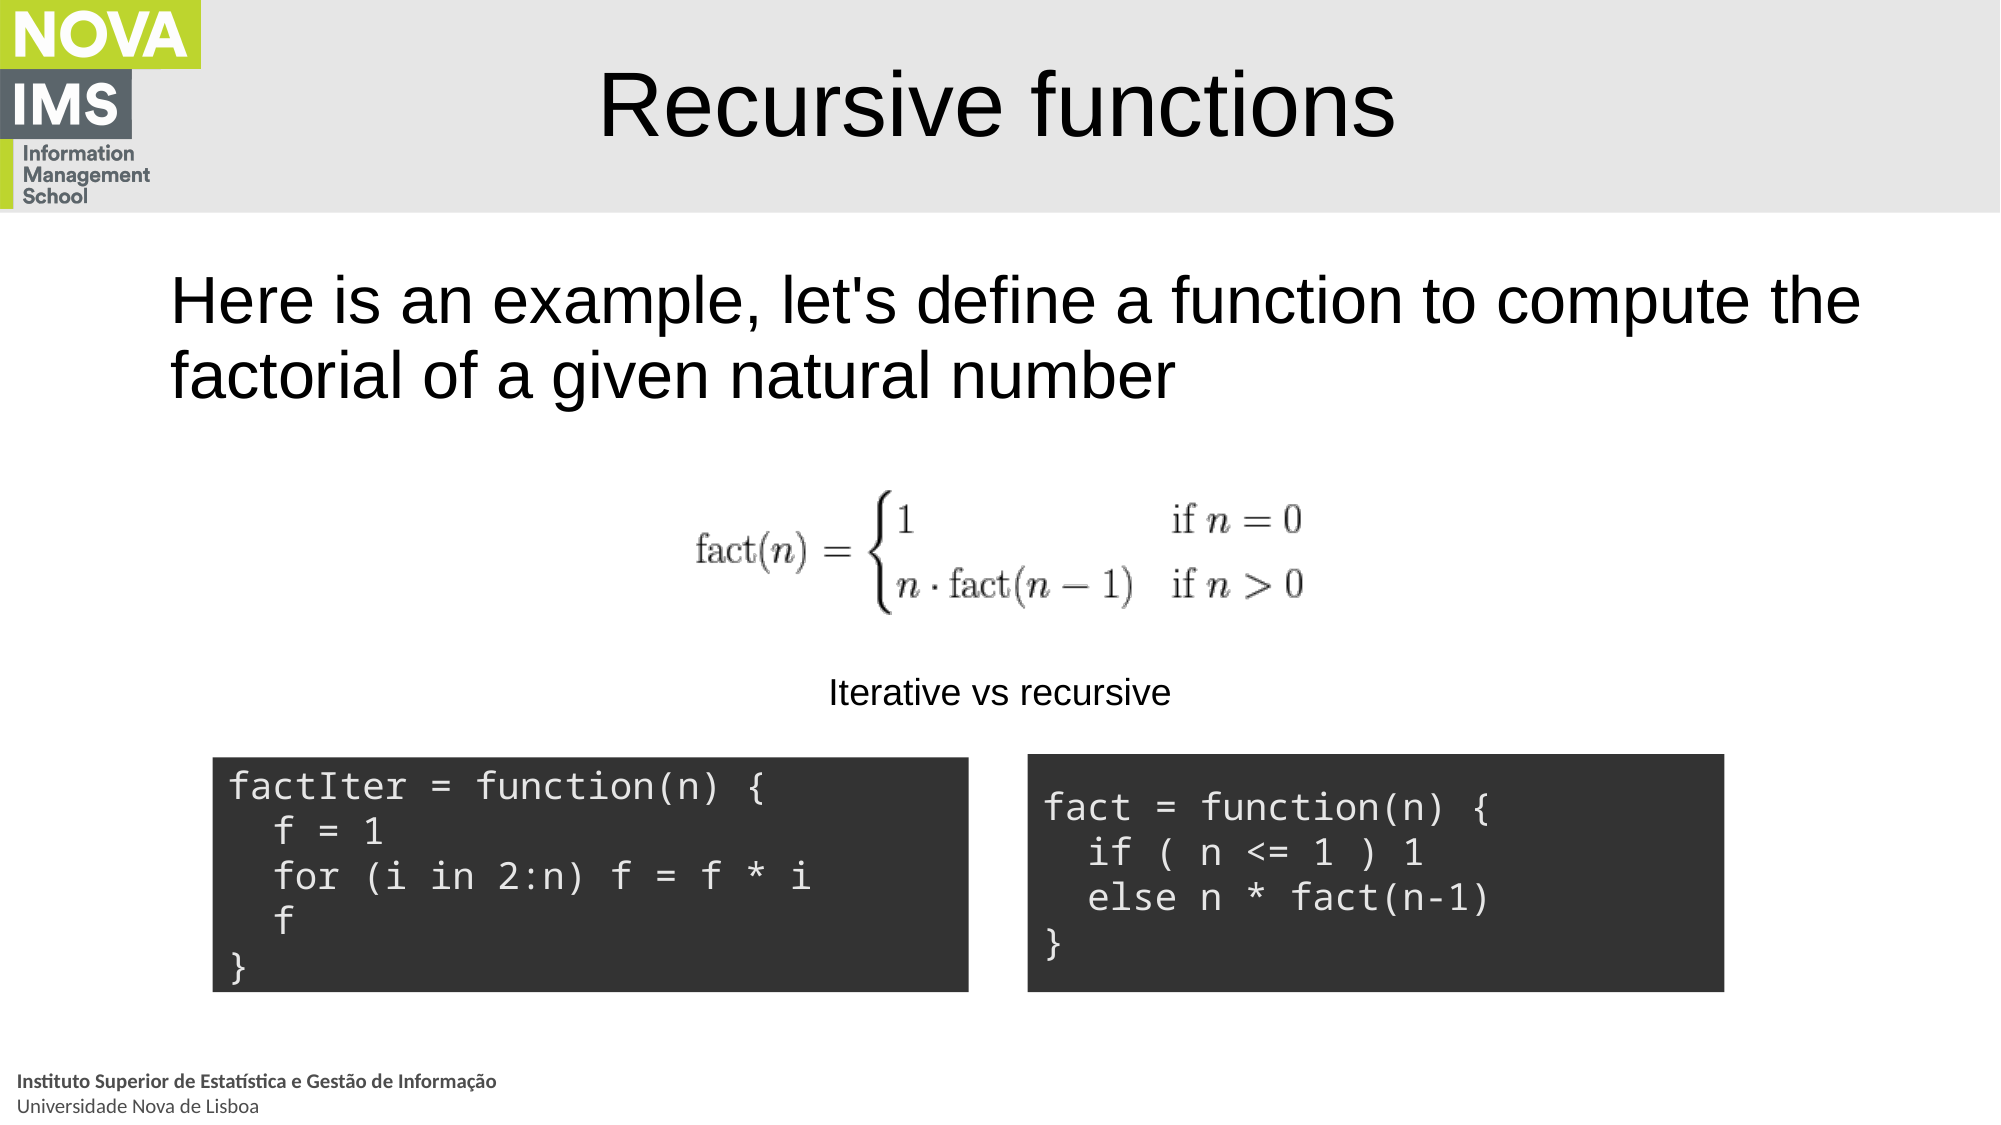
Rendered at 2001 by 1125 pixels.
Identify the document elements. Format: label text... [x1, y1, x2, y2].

picture [0, 0, 201, 209]
title Recursive functions [94, 19, 1902, 189]
text_box factIter = function(n) { f = 1 for (i in 2:n) f = f * i f } [212, 757, 969, 993]
list Here is an example, let's define a function to compute the factorial of a given natural number [99, 263, 1900, 916]
text_box Iterative vs recursive [686, 663, 1313, 721]
text_box fact = function(n) { if ( n <= 1 ) 1 else n * fact(n-1) } [1027, 754, 1725, 993]
picture [696, 489, 1304, 615]
